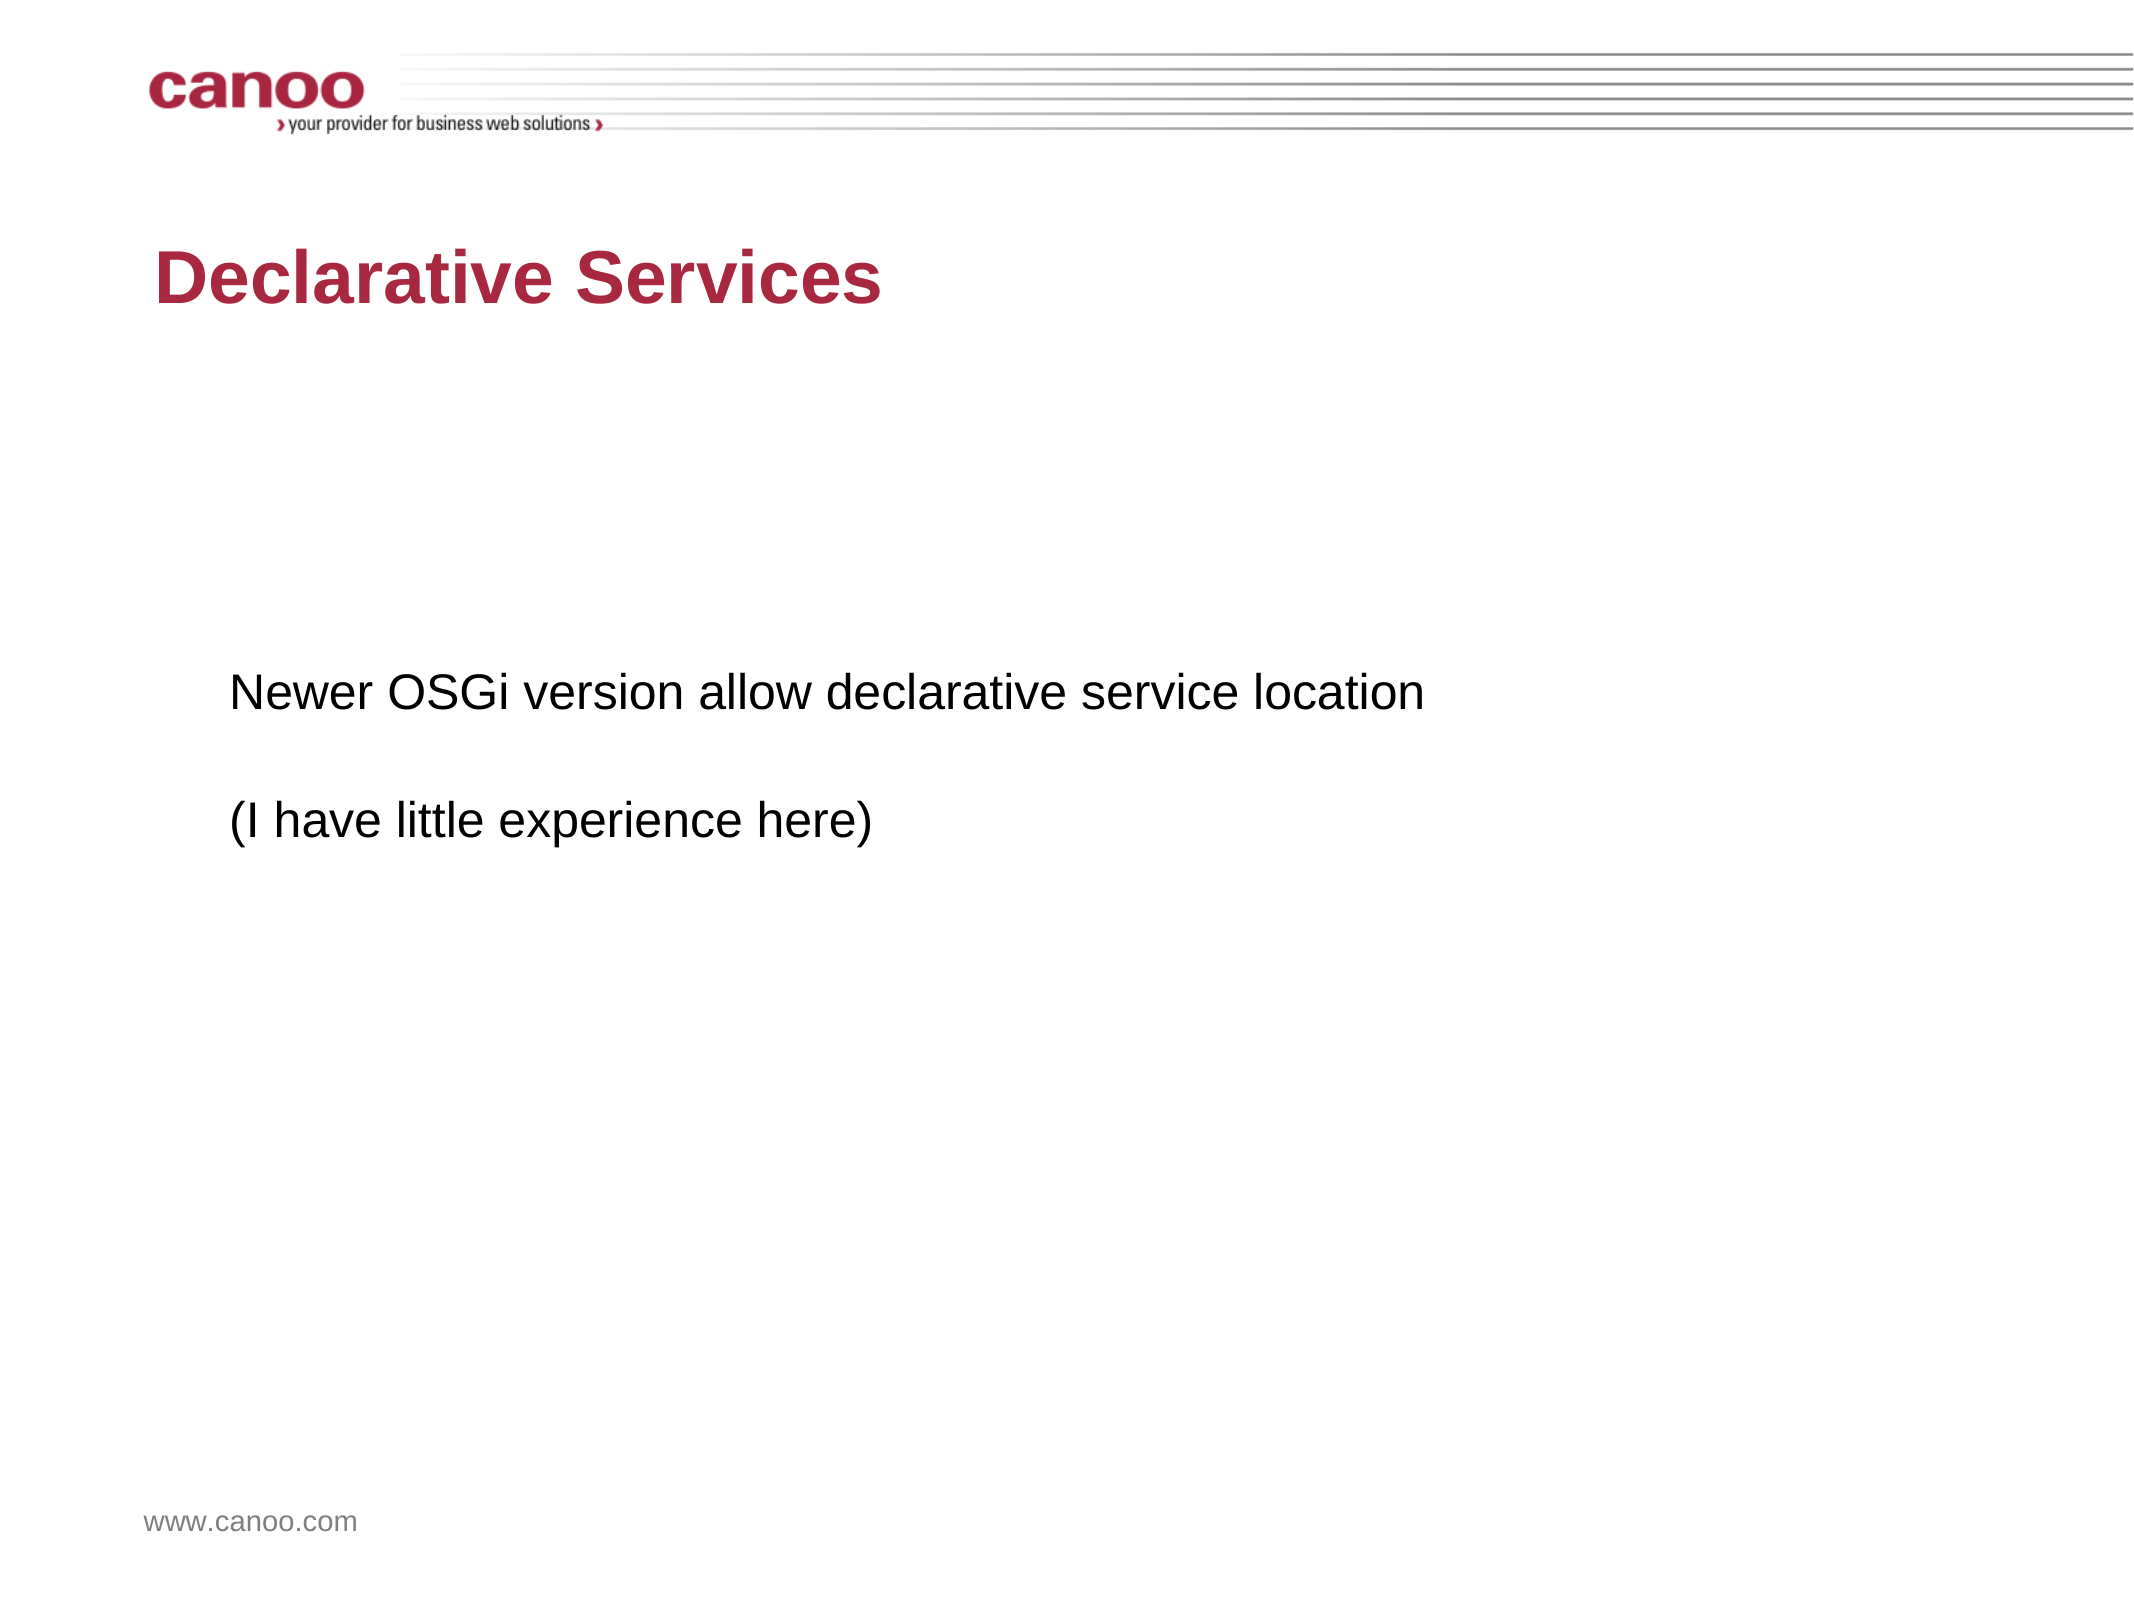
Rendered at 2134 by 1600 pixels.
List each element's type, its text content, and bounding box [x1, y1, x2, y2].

list Newer OSGi version allow declarative service location (I have little experience here) [145, 391, 1959, 1448]
title Declarative Services [145, 220, 1961, 328]
picture [0, 21, 2134, 188]
